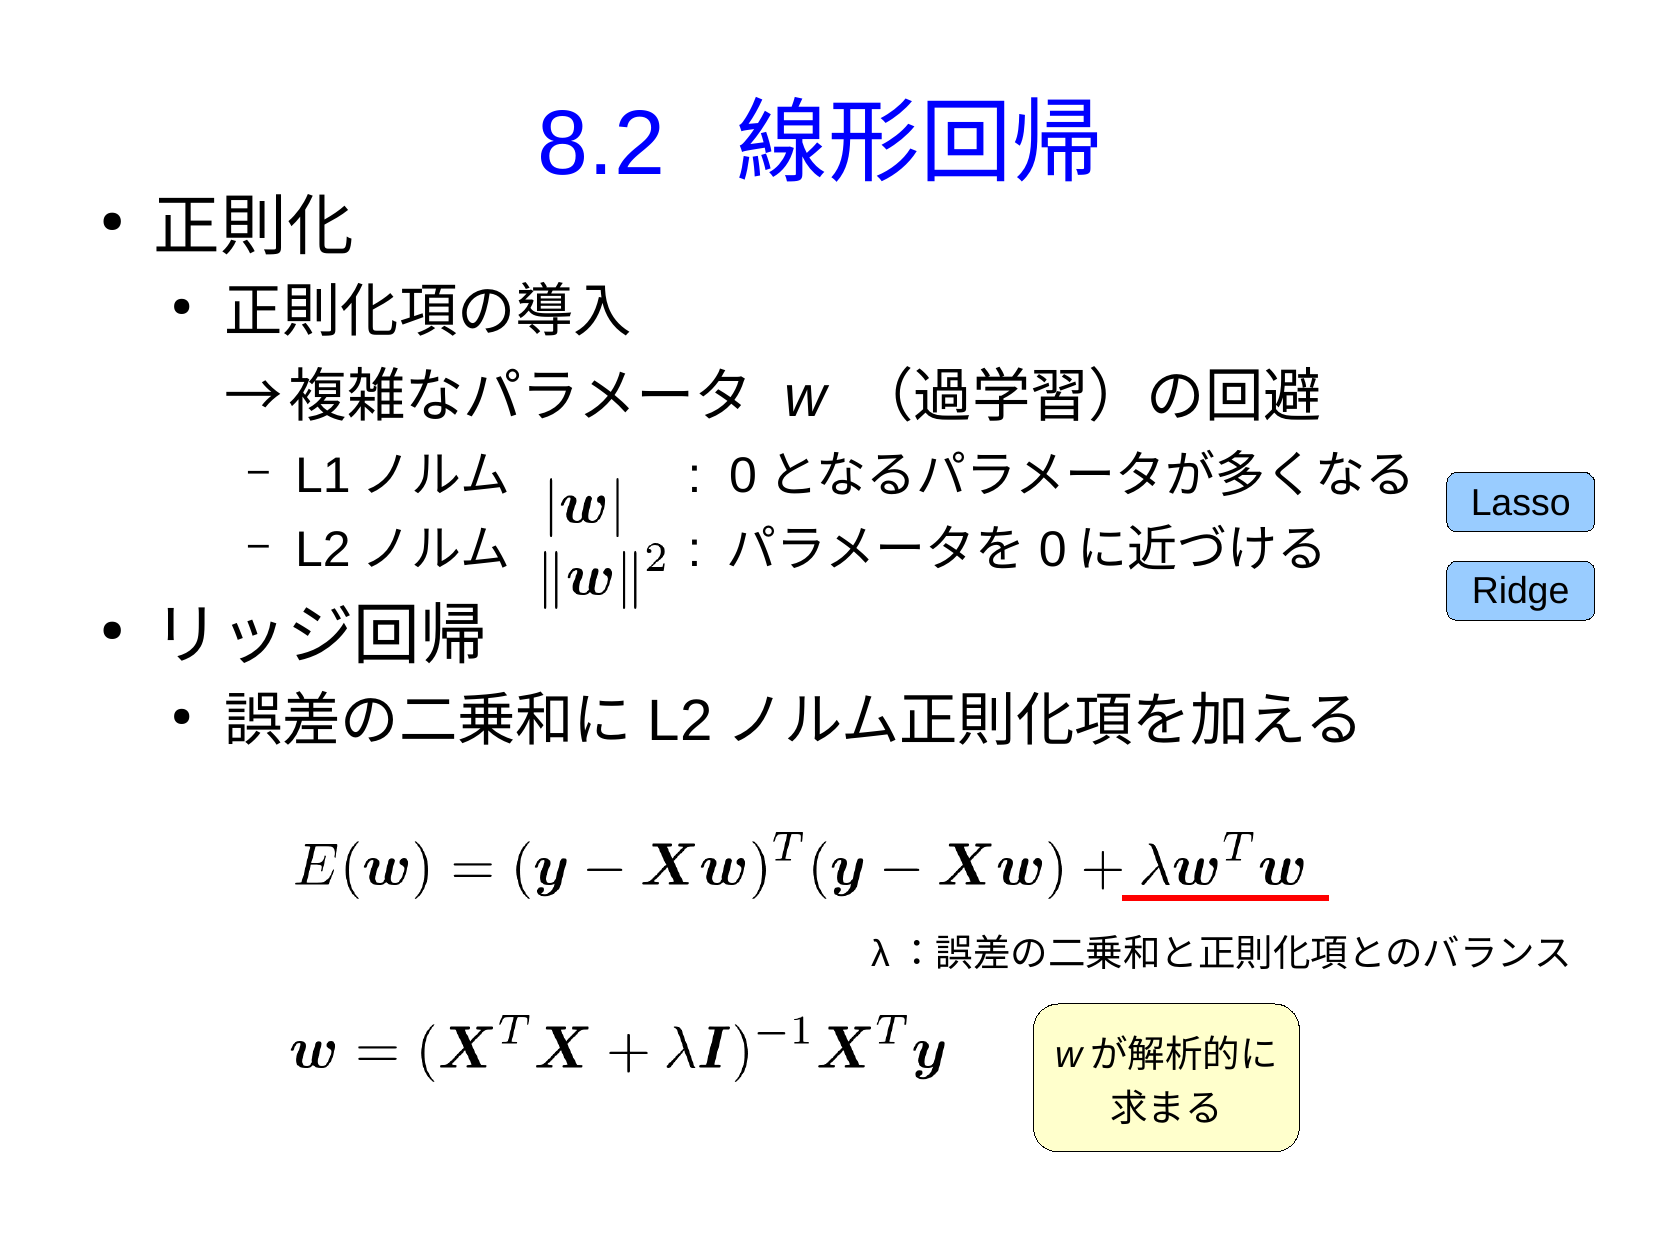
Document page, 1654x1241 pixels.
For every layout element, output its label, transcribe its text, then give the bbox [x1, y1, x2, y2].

text_box λ：誤差の二乗和と正則化項とのバランス [856, 915, 1589, 987]
text_box Ridge [1446, 561, 1595, 621]
picture [295, 832, 1304, 899]
text_box wが解析的に 求まる [1033, 1003, 1300, 1152]
picture [543, 543, 665, 609]
text_box Lasso [1446, 472, 1595, 532]
list 正則化 正則化項の導入 →複雑なパラメータ w （過学習）の回避 L1ノルム : 0となるパラメータが多くなる L2ノルム : パラメータを0に近づける リッジ回帰 誤差の二乗和にL2ノルム正則化項を加える [82, 177, 1571, 1013]
picture [549, 478, 619, 537]
title 8.2 線形回帰 [76, 64, 1565, 213]
picture [290, 1015, 945, 1082]
